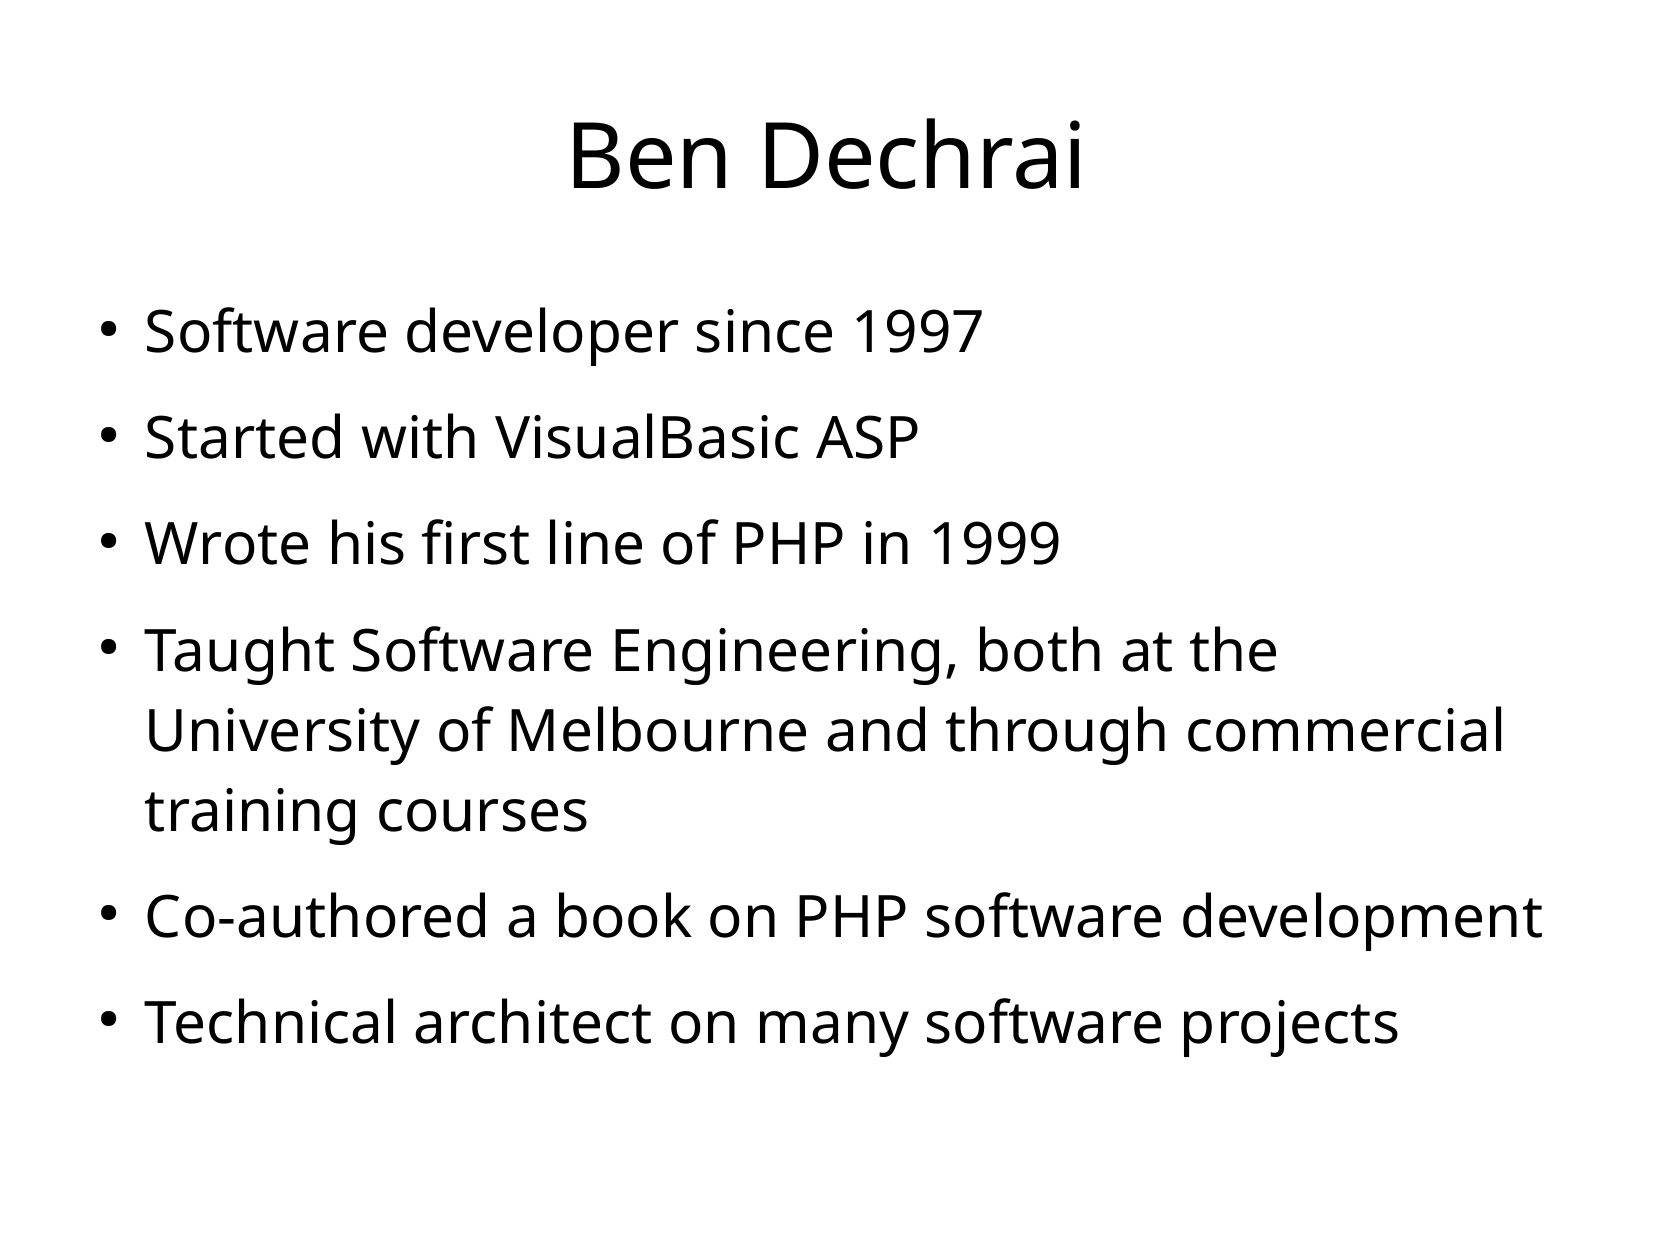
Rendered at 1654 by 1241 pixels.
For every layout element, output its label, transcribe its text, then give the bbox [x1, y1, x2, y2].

title Ben Dechrai [82, 56, 1571, 250]
list Software developer since 1997 Started with VisualBasic ASP Wrote his first line of PHP in 1999 Taught Software Engineering, both at the University of Melbourne and through commercial training courses Co-authored a book on PHP software development Technical architect on many software projects [82, 290, 1571, 1109]
